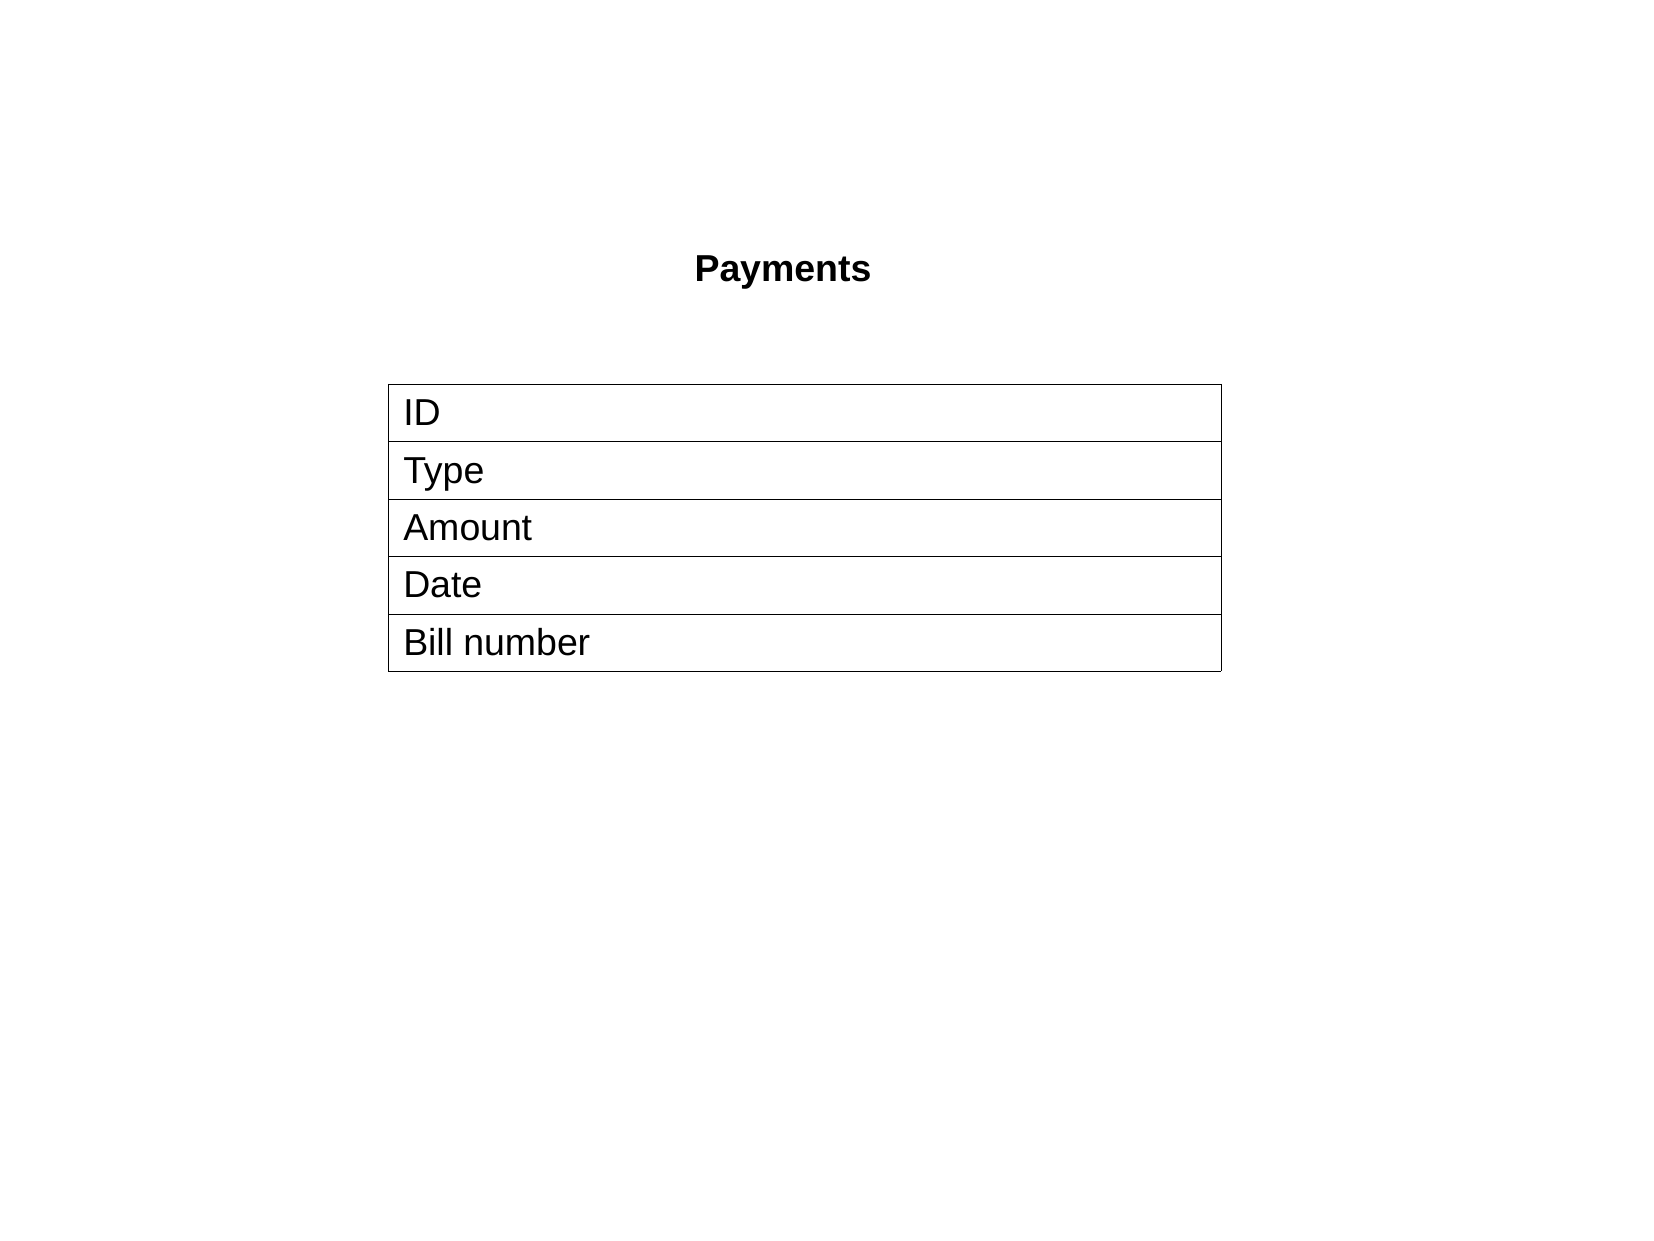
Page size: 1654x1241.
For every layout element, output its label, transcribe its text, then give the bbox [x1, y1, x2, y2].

table_cell Amount [389, 500, 1221, 556]
table_cell Type [389, 442, 1221, 499]
text_box Payments [510, 240, 1056, 299]
table_cell Bill number [389, 615, 1221, 671]
table_cell Date [389, 557, 1221, 614]
table_header ID [389, 385, 1221, 441]
